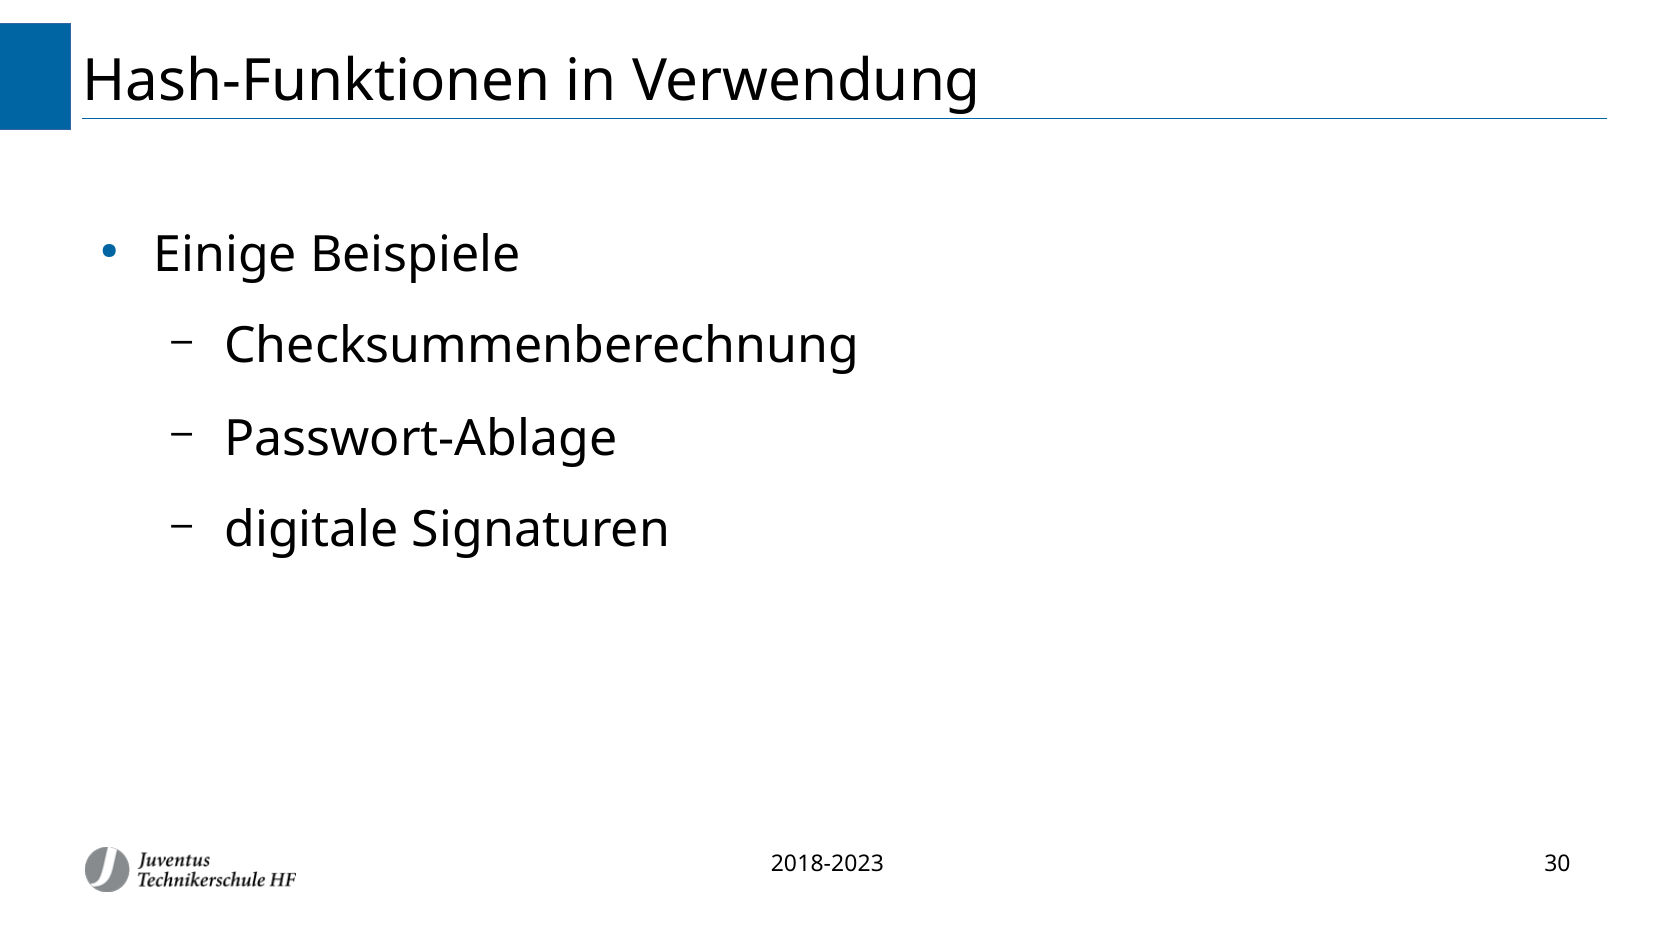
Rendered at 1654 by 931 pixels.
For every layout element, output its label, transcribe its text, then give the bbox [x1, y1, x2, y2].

list Einige Beispiele Checksummenberechnung Passwort-Ablage digitale Signaturen [82, 217, 1571, 758]
title Hash-Funktionen in Verwendung [82, 37, 1571, 119]
picture [85, 847, 296, 892]
